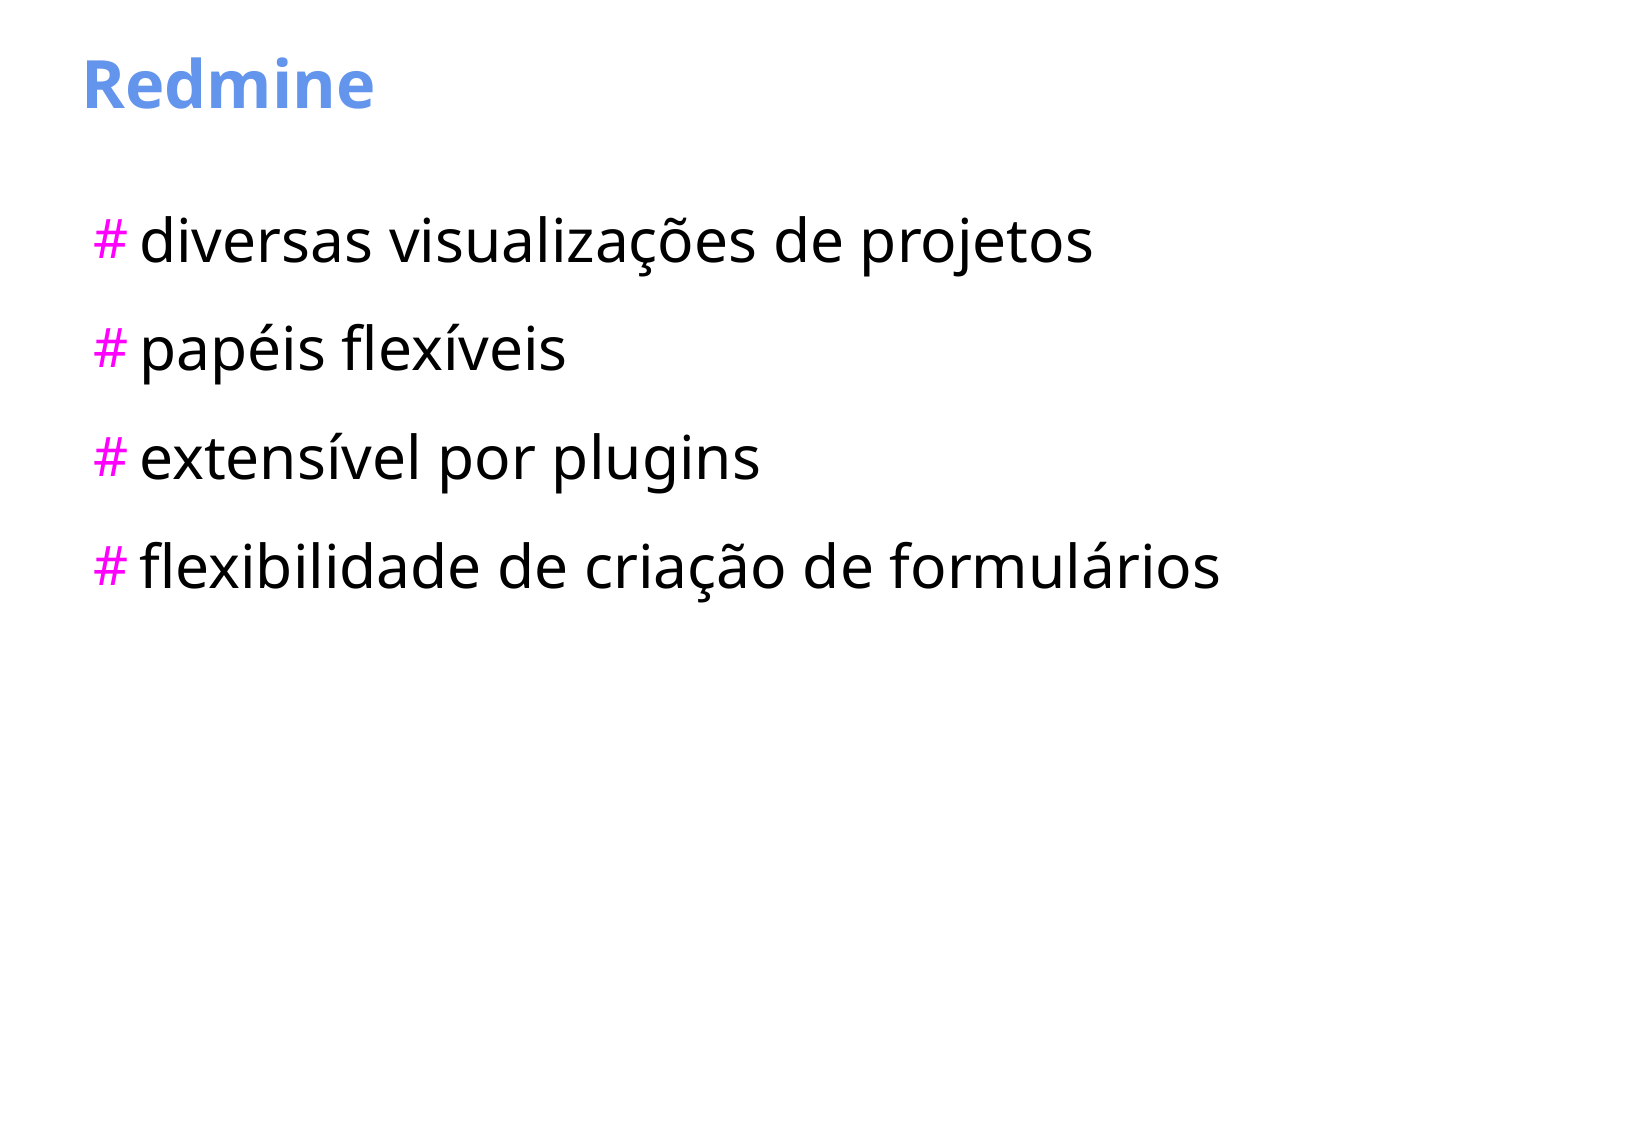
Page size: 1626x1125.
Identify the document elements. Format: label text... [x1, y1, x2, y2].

list diversas visualizações de projetos papéis flexíveis extensível por plugins flexibilidade de criação de formulários [81, 165, 1544, 1016]
title Redmine [81, 41, 1544, 122]
